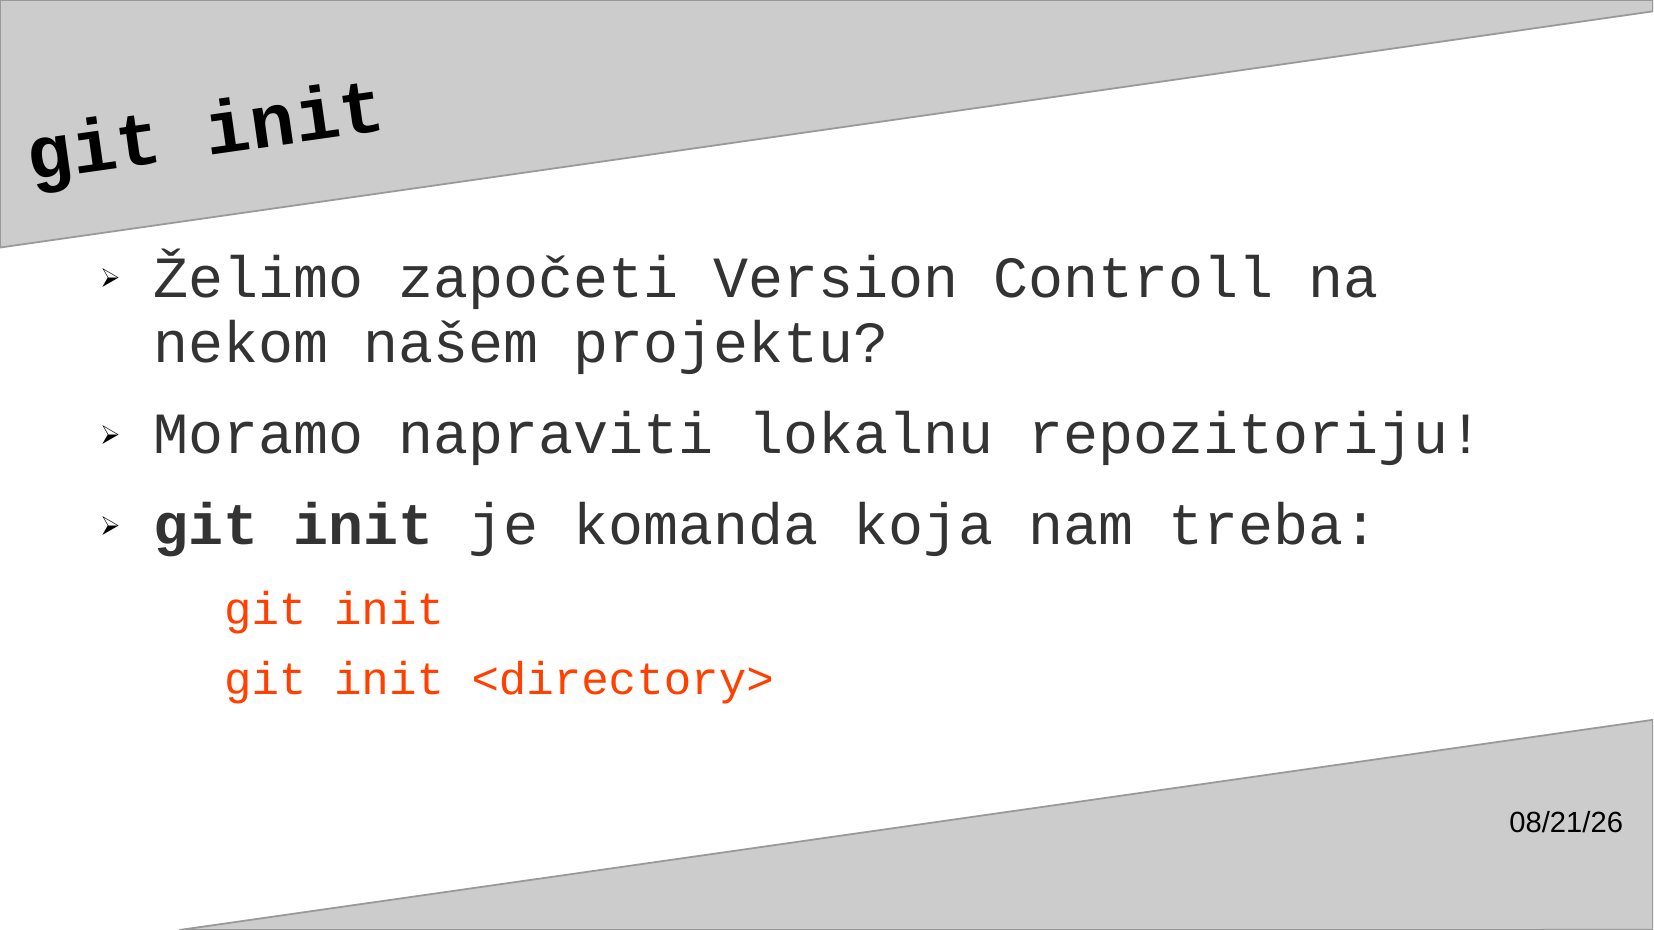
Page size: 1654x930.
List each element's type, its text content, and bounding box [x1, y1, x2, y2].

list Želimo započeti Version Controll na nekom našem projektu? Moramo napraviti lokalnu repozitoriju! git init je komanda koja nam treba: git init git init <directory> [82, 248, 1538, 788]
title git init [16, 0, 1501, 239]
